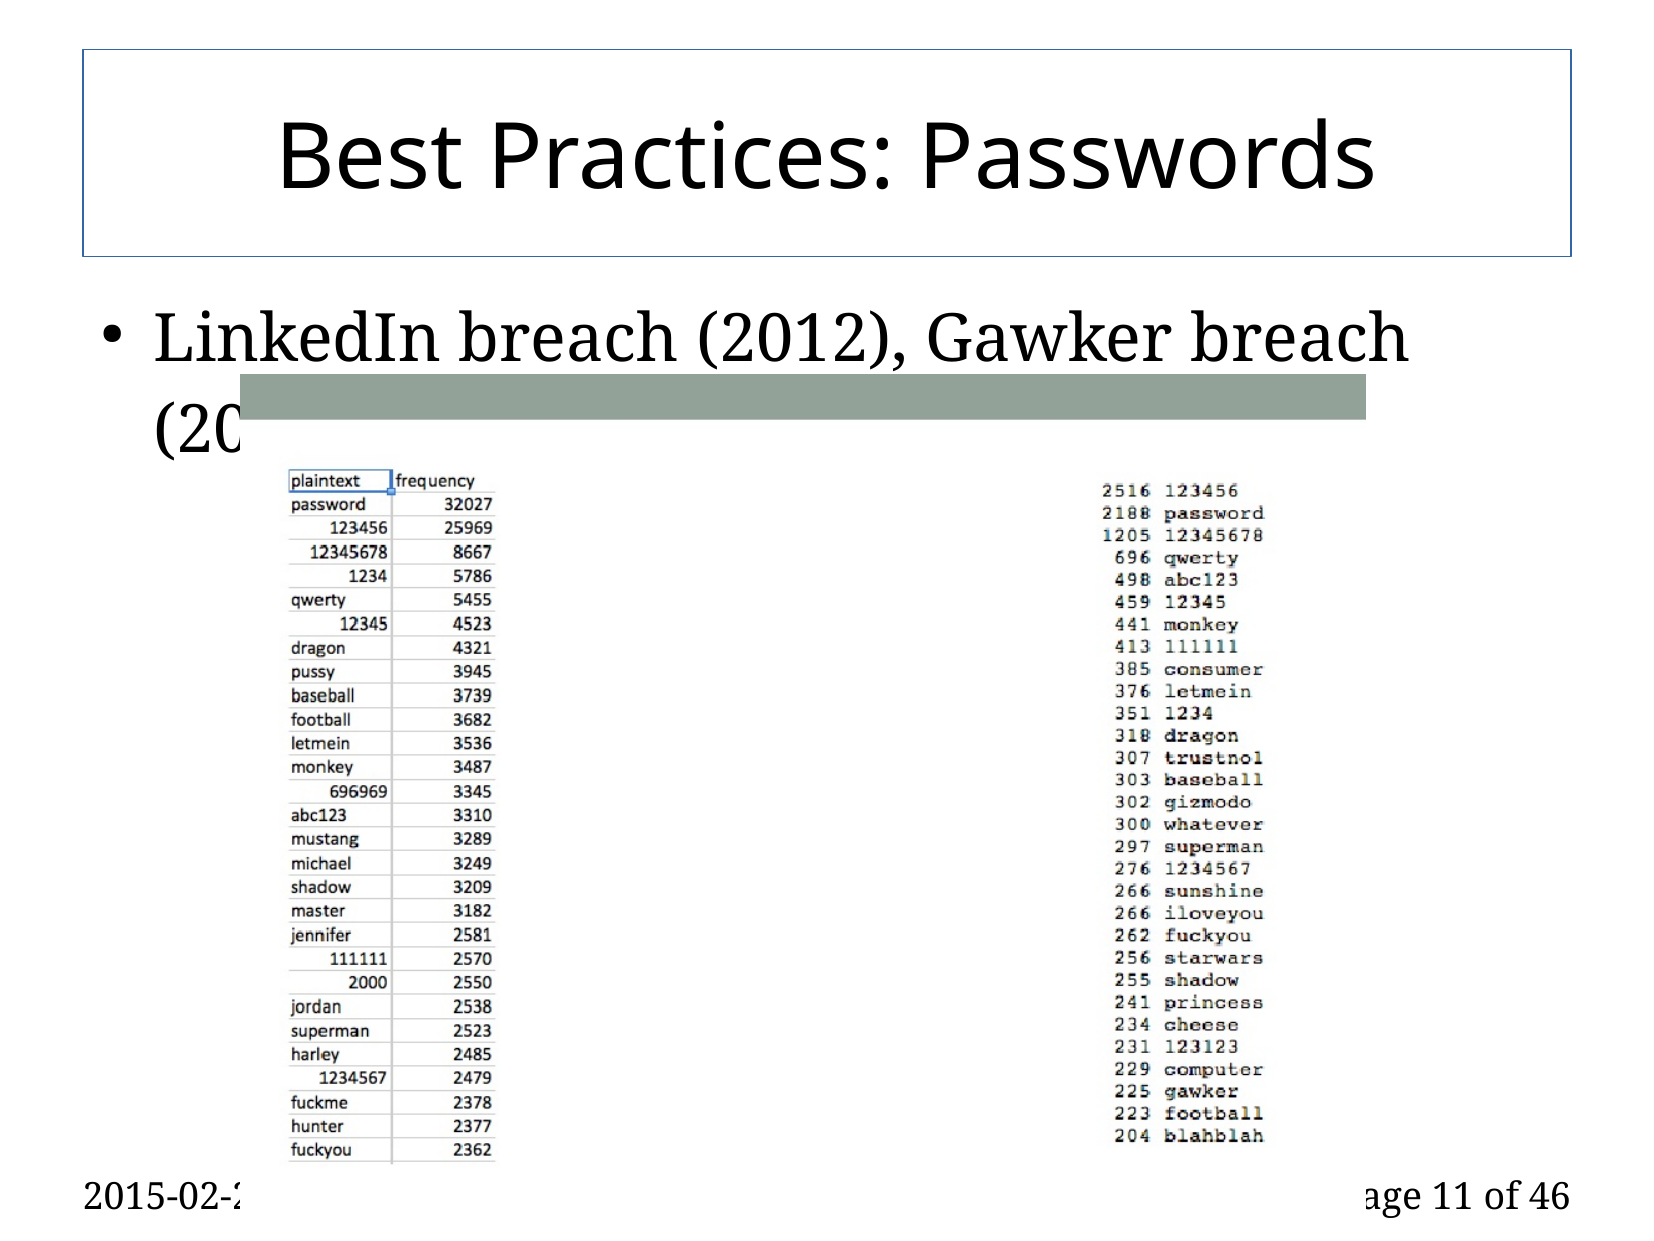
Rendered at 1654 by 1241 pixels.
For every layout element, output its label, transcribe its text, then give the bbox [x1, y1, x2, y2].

title Best Practices: Passwords [82, 49, 1571, 257]
list LinkedIn breach (2012), Gawker breach (2010) [82, 290, 1571, 1126]
picture [240, 374, 1366, 1214]
